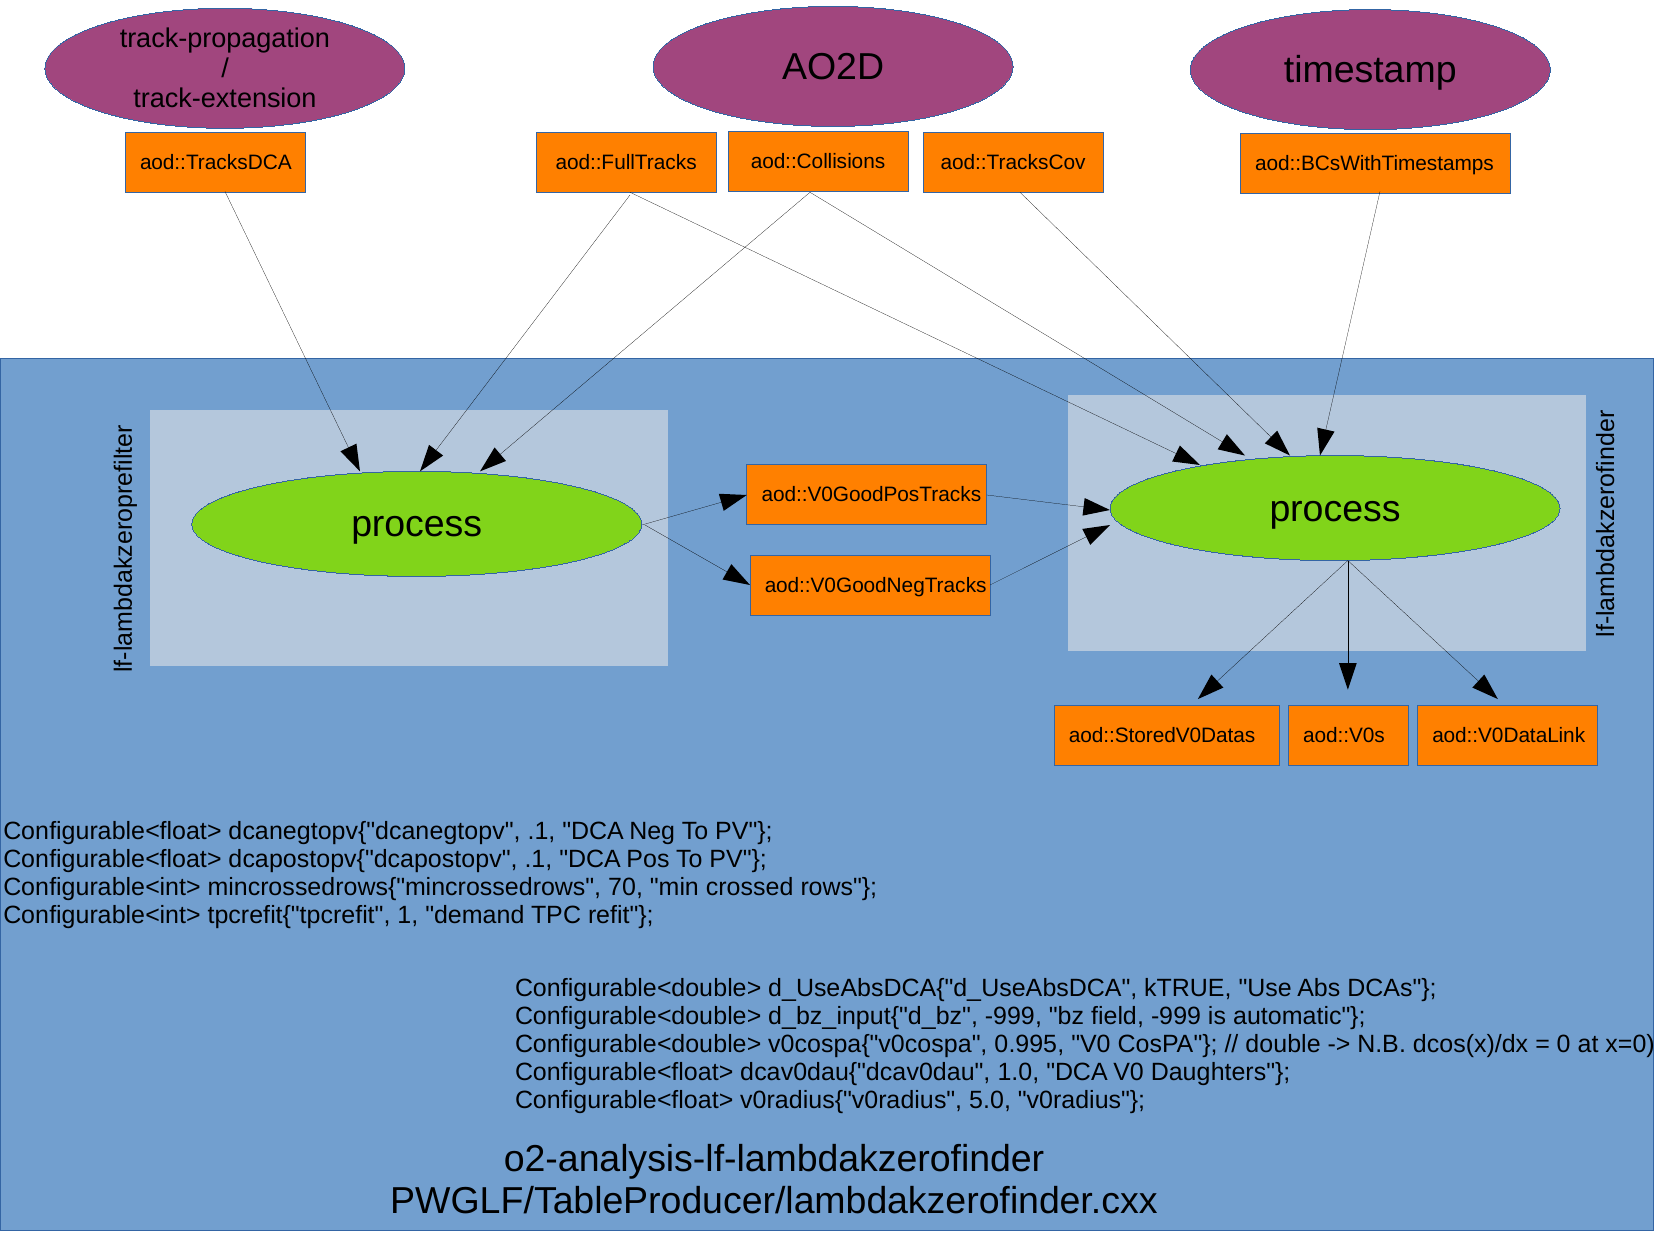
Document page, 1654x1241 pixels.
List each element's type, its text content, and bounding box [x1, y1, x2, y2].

text_box aod::Collisions [728, 131, 909, 192]
text_box aod::V0GoodPosTracks [746, 464, 987, 525]
text_box aod::TracksCov [923, 132, 1104, 193]
text_box aod::TracksDCA [125, 132, 306, 193]
text_box aod::BCsWithTimestamps [1240, 133, 1511, 194]
text_box [423, 358, 1199, 524]
text_box track-propagation / track-extension [44, 8, 405, 129]
text_box lf-lambdakzerofinder [1584, 395, 1627, 652]
text_box lf-lambdakzeroprefilter [101, 409, 145, 688]
text_box timestamp [1190, 9, 1551, 130]
text_box aod::FullTracks [536, 132, 717, 193]
text_box process [191, 471, 642, 577]
text_box Configurable<double> d_UseAbsDCA{"d_UseAbsDCA", kTRUE, "Use Abs DCAs"}; Configurable<double> d_bz_input{"d_bz", -999, "bz field, -999 is automatic"}; Configurable<double> v0cospa{"v0cospa", 0.995, "V0 CosPA"}; // double -> N.B. dcos(x)/dx = 0 at x=0) Configurable<float> dcav0dau{"dcav0dau", 1.0, "DCA V0 Daughters"}; Configurable<float> v0radius{"v0radius", 5.0, "v0radius"}; [486, 965, 1654, 1121]
text_box process [1110, 455, 1561, 561]
text_box AO2D [653, 6, 1014, 127]
text_box aod::V0s [1288, 705, 1409, 766]
text_box aod::StoredV0Datas [1054, 705, 1280, 766]
text_box Configurable<float> dcanegtopv{"dcanegtopv", .1, "DCA Neg To PV"}; Configurable<float> dcapostopv{"dcapostopv", .1, "DCA Pos To PV"}; Configurable<int> mincrossedrows{"mincrossedrows", 70, "min crossed rows"}; Configurable<int> tpcrefit{"tpcrefit", 1, "demand TPC refit"}; [0, 809, 894, 937]
text_box o2-analysis-lf-lambdakzerofinder PWGLF/TableProducer/lambdakzerofinder.cxx [375, 1130, 1426, 1241]
text_box aod::V0GoodNegTracks [750, 555, 991, 616]
text_box [979, 358, 1288, 465]
text_box [1192, 358, 1341, 456]
text_box aod::V0DataLink [1417, 705, 1598, 766]
text_box [0, 358, 1654, 1231]
